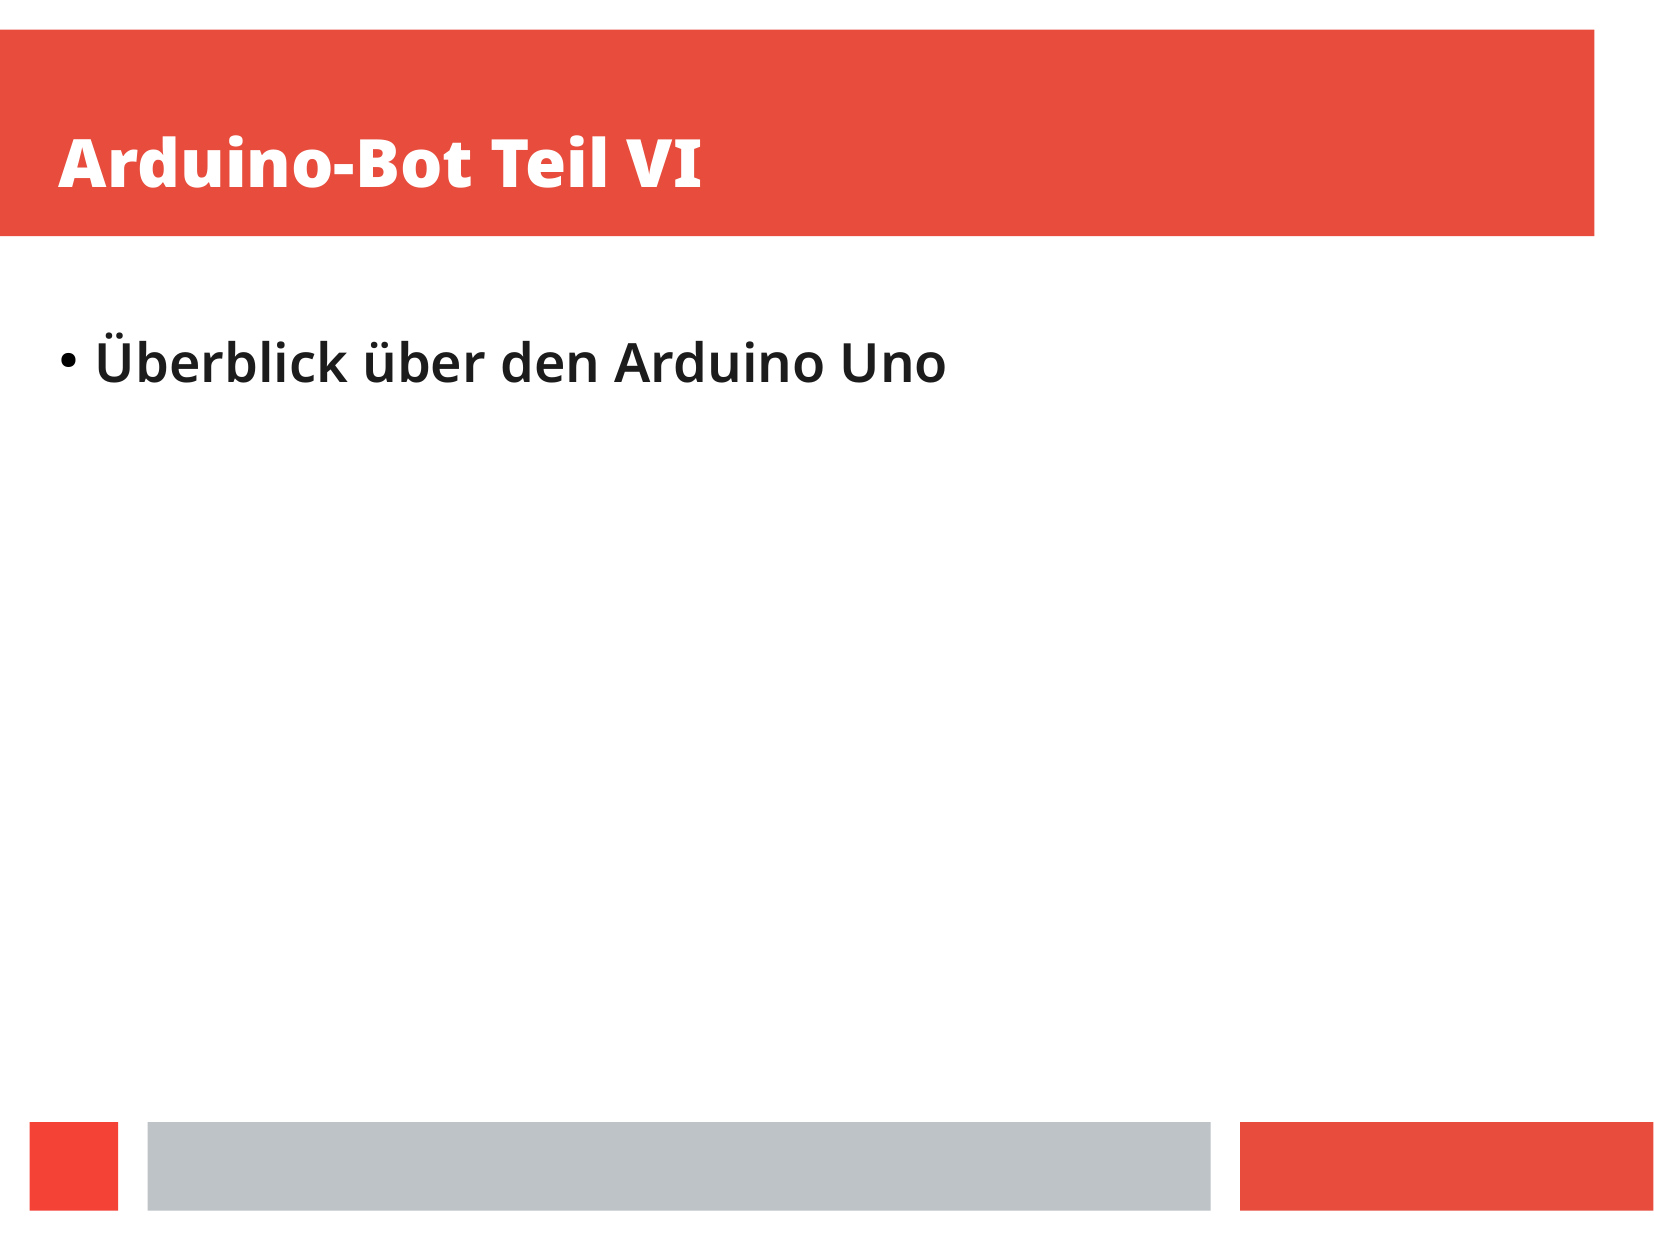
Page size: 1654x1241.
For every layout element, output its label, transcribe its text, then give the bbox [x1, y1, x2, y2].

title Arduino-Bot Teil VI [59, 59, 1595, 207]
list Überblick über den Arduino Uno [59, 324, 1565, 1093]
